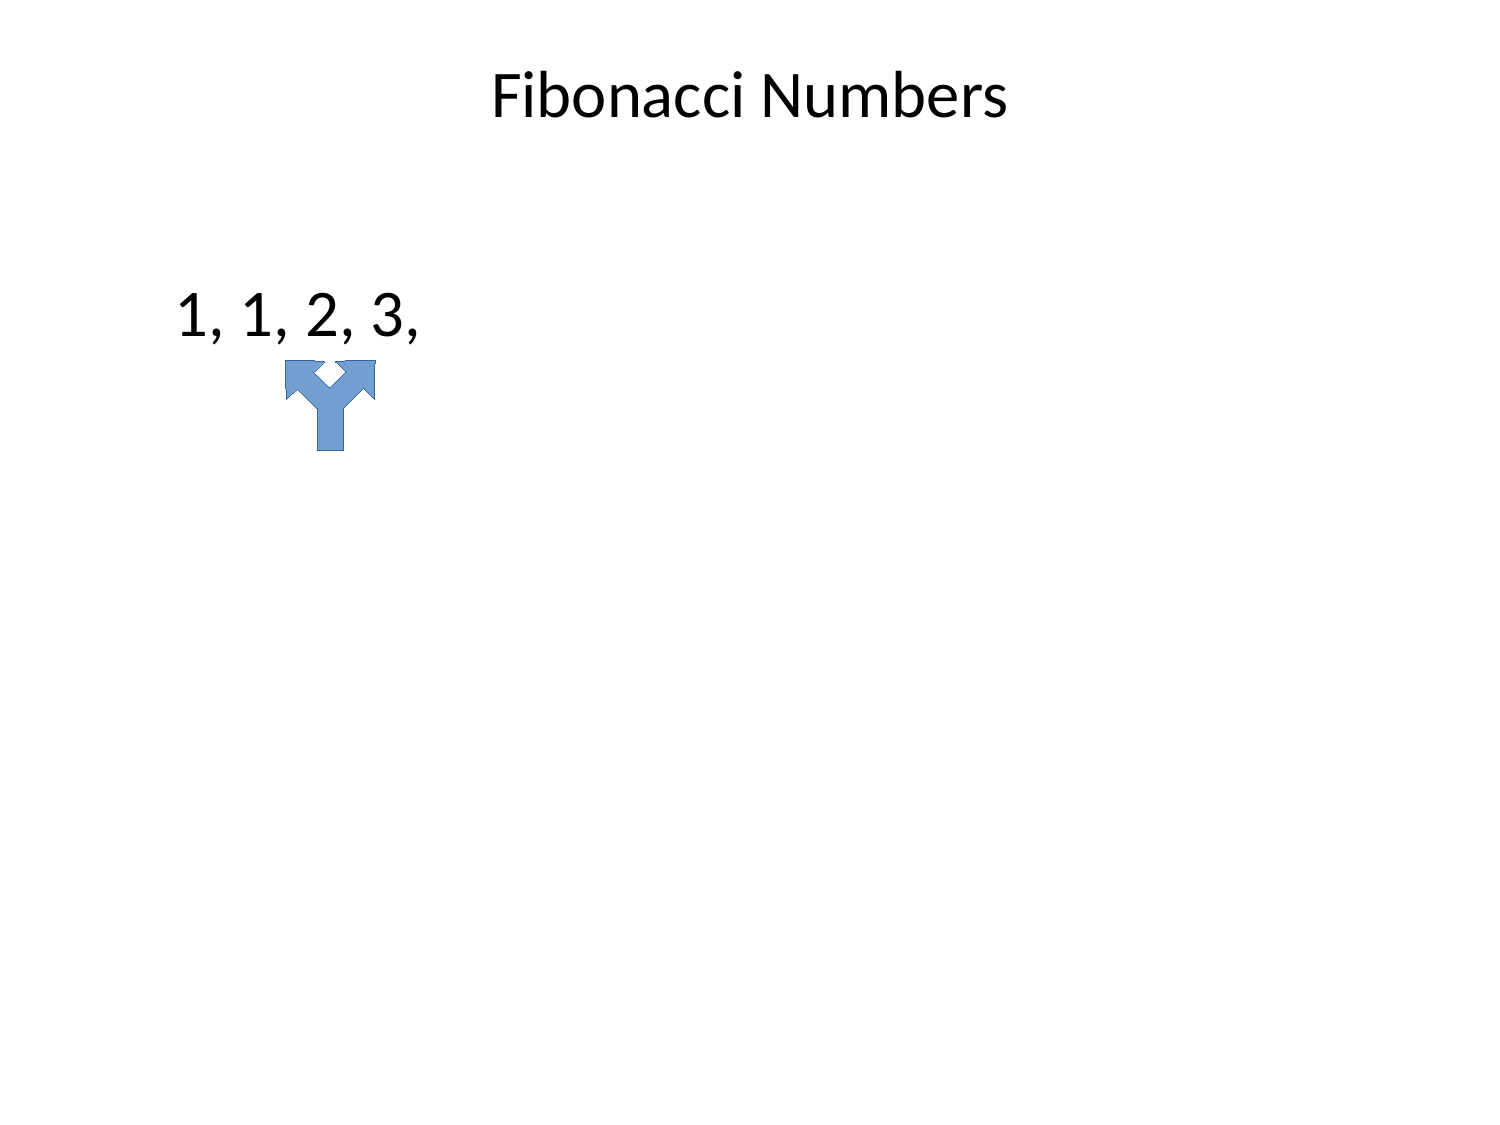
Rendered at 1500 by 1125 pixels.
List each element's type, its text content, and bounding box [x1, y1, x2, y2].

title Fibonacci Numbers [75, 0, 1425, 185]
list 1, 1, 2, 3, [75, 262, 1425, 1005]
text_box [285, 360, 376, 451]
